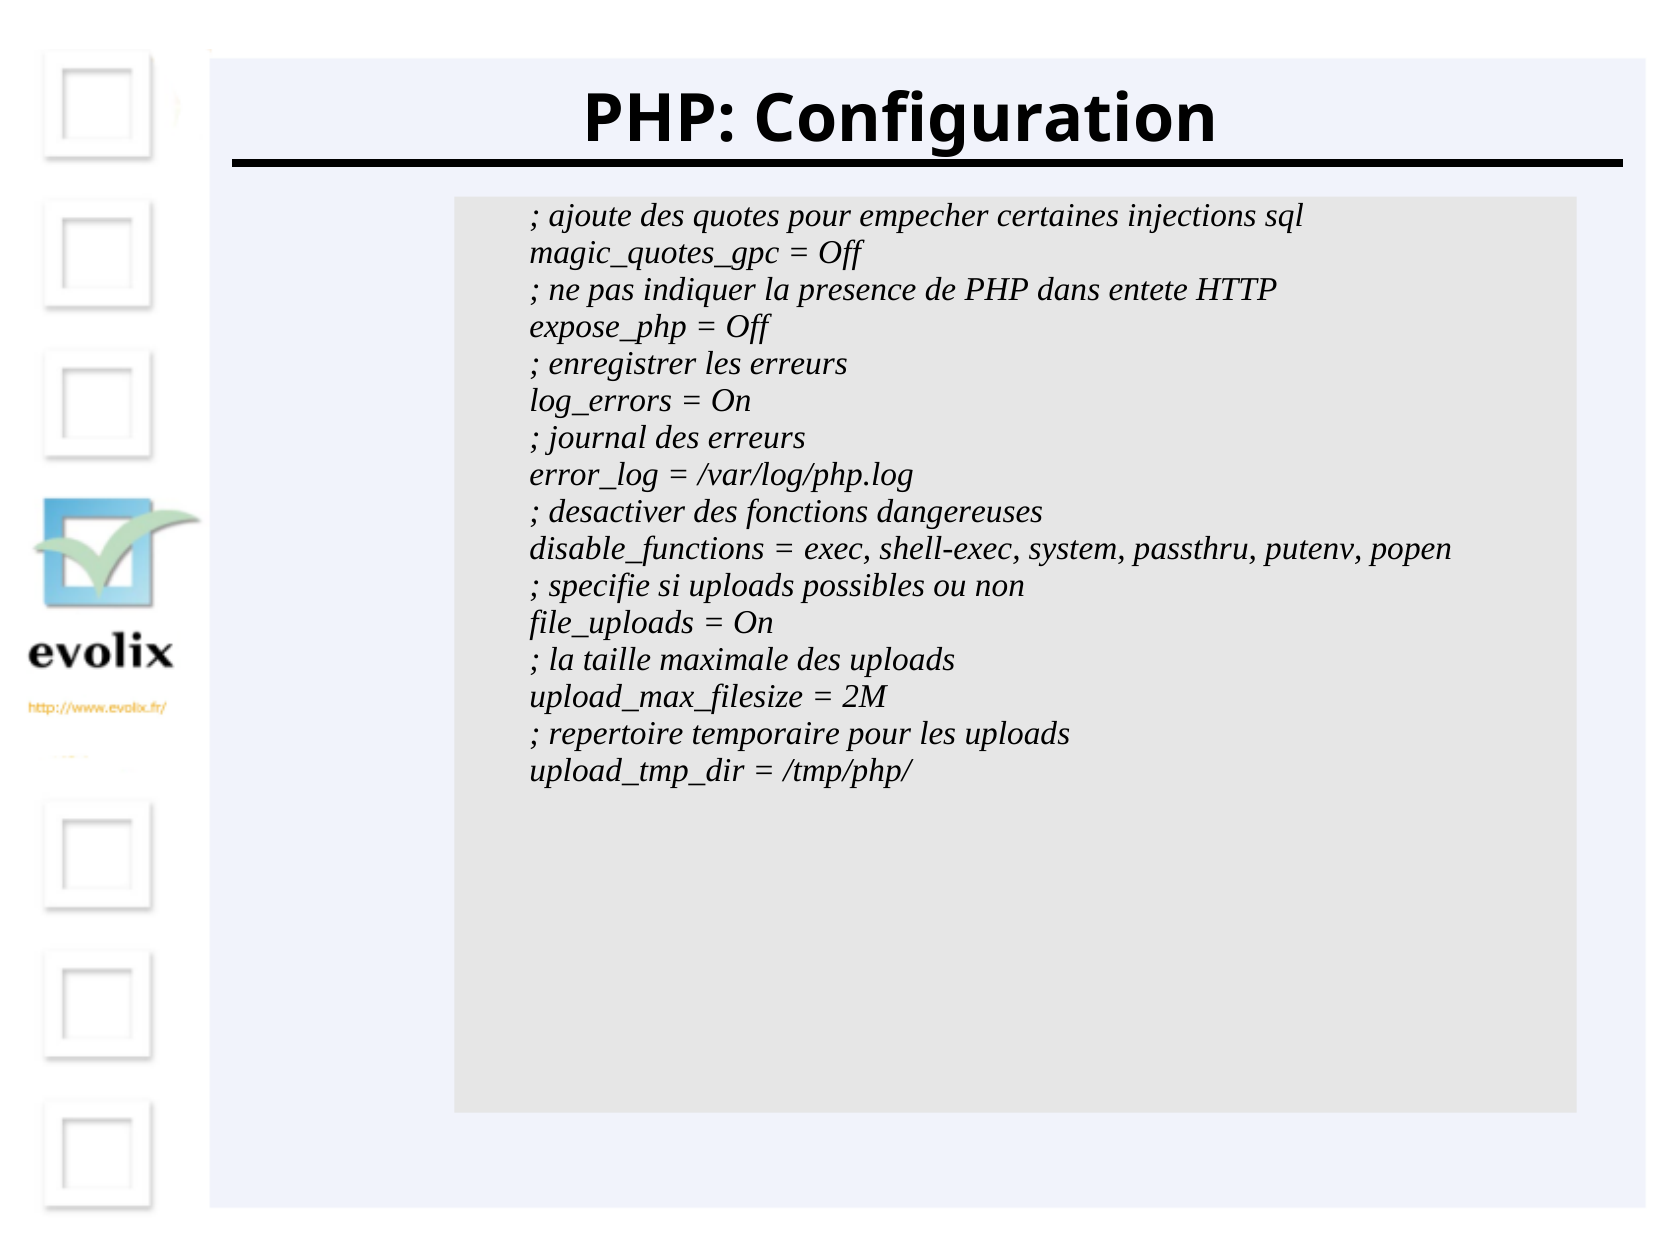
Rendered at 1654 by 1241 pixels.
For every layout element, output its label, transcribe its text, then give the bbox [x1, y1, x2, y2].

picture [0, 49, 1654, 1218]
text_box ; ajoute des quotes pour empecher certaines injections sql magic_quotes_gpc = Off ; ne pas indiquer la presence de PHP dans entete HTTP expose_php = Off ; enregistrer les erreurs log_errors = On ; journal des erreurs error_log = /var/log/php.log ; desactiver des fonctions dangereuses disable_functions = exec, shell-exec, system, passthru, putenv, popen ; specifie si uploads possibles ou non file_uploads = On ; la taille maximale des uploads upload_max_filesize = 2M ; repertoire temporaire pour les uploads upload_tmp_dir = /tmp/php/ [454, 196, 1577, 1113]
title PHP: Configuration [413, 11, 1388, 221]
